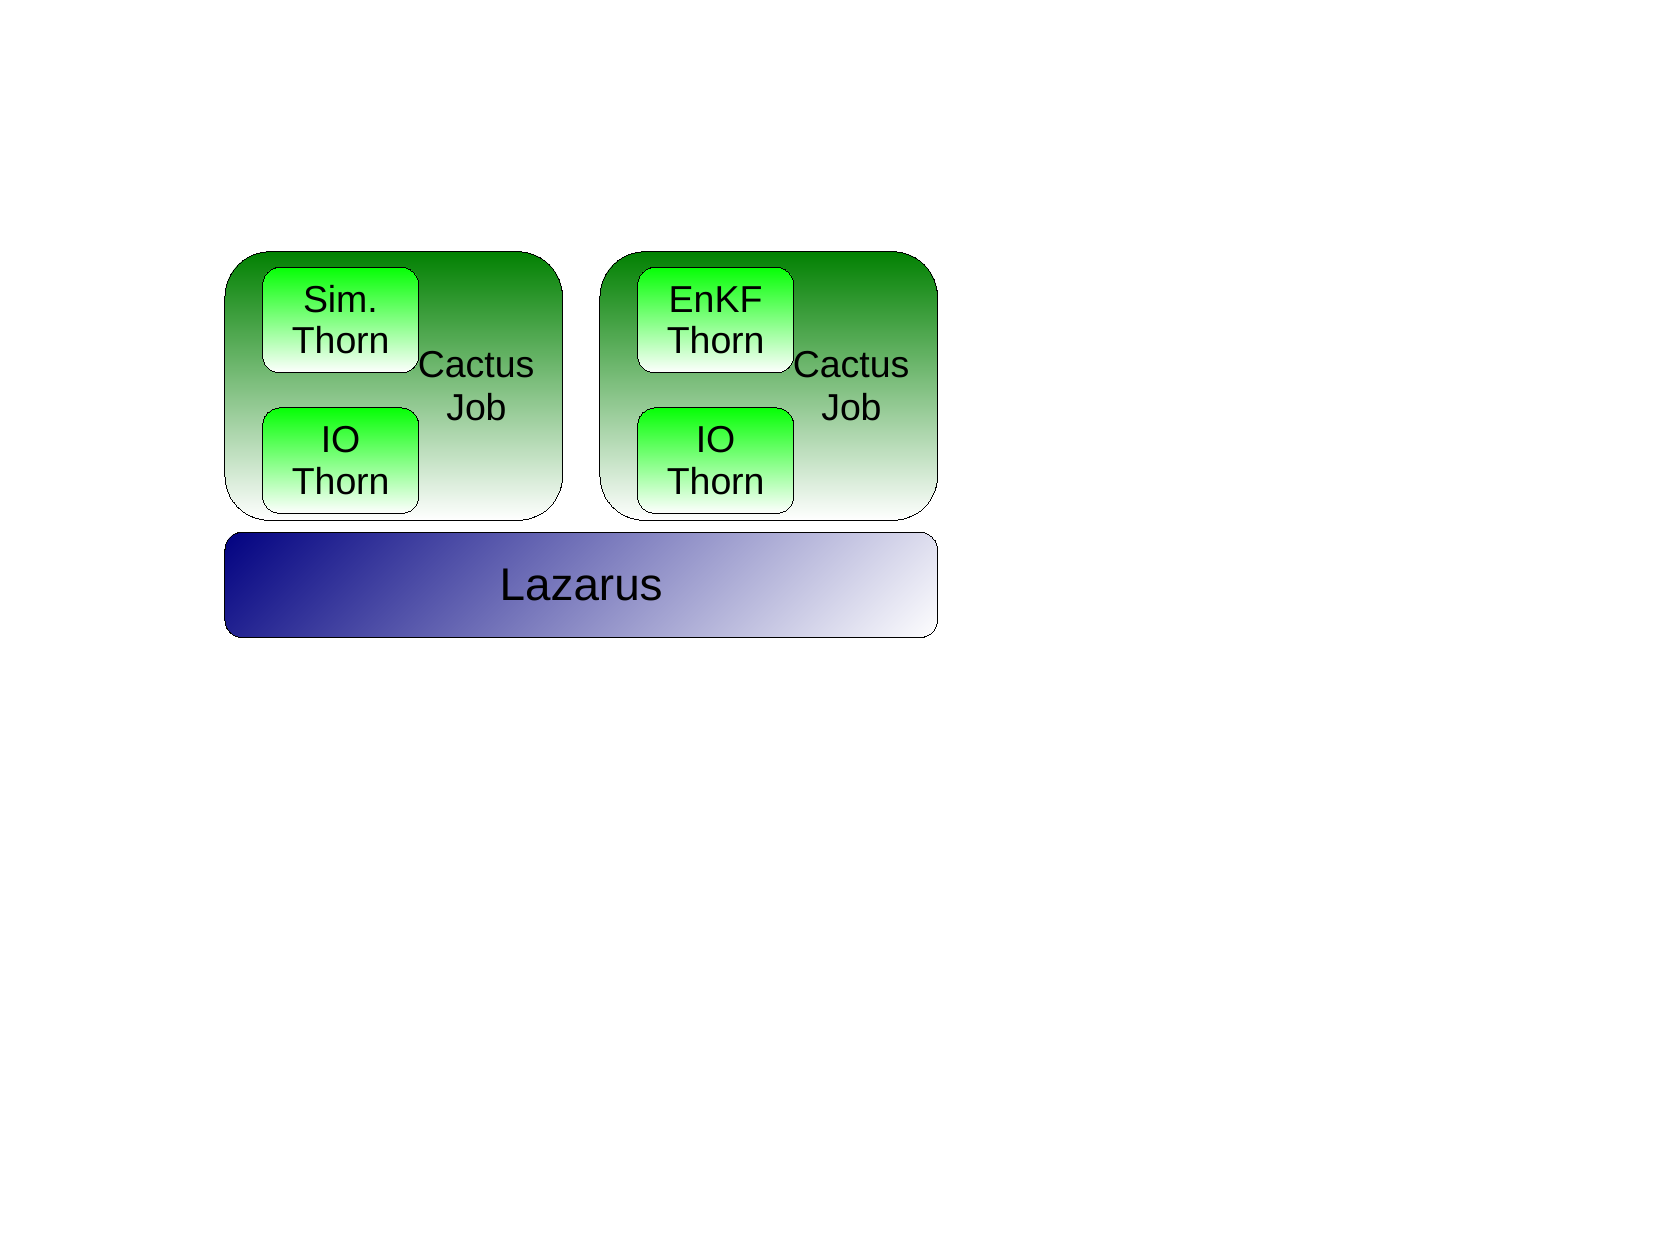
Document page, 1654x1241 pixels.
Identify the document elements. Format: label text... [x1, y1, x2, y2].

text_box Sim. Thorn [262, 267, 419, 373]
text_box Lazarus [224, 532, 938, 638]
text_box Cactus Job [224, 251, 563, 521]
text_box IO Thorn [637, 407, 794, 514]
text_box IO Thorn [262, 407, 419, 514]
text_box EnKF Thorn [637, 267, 794, 373]
text_box Cactus Job [599, 251, 938, 521]
